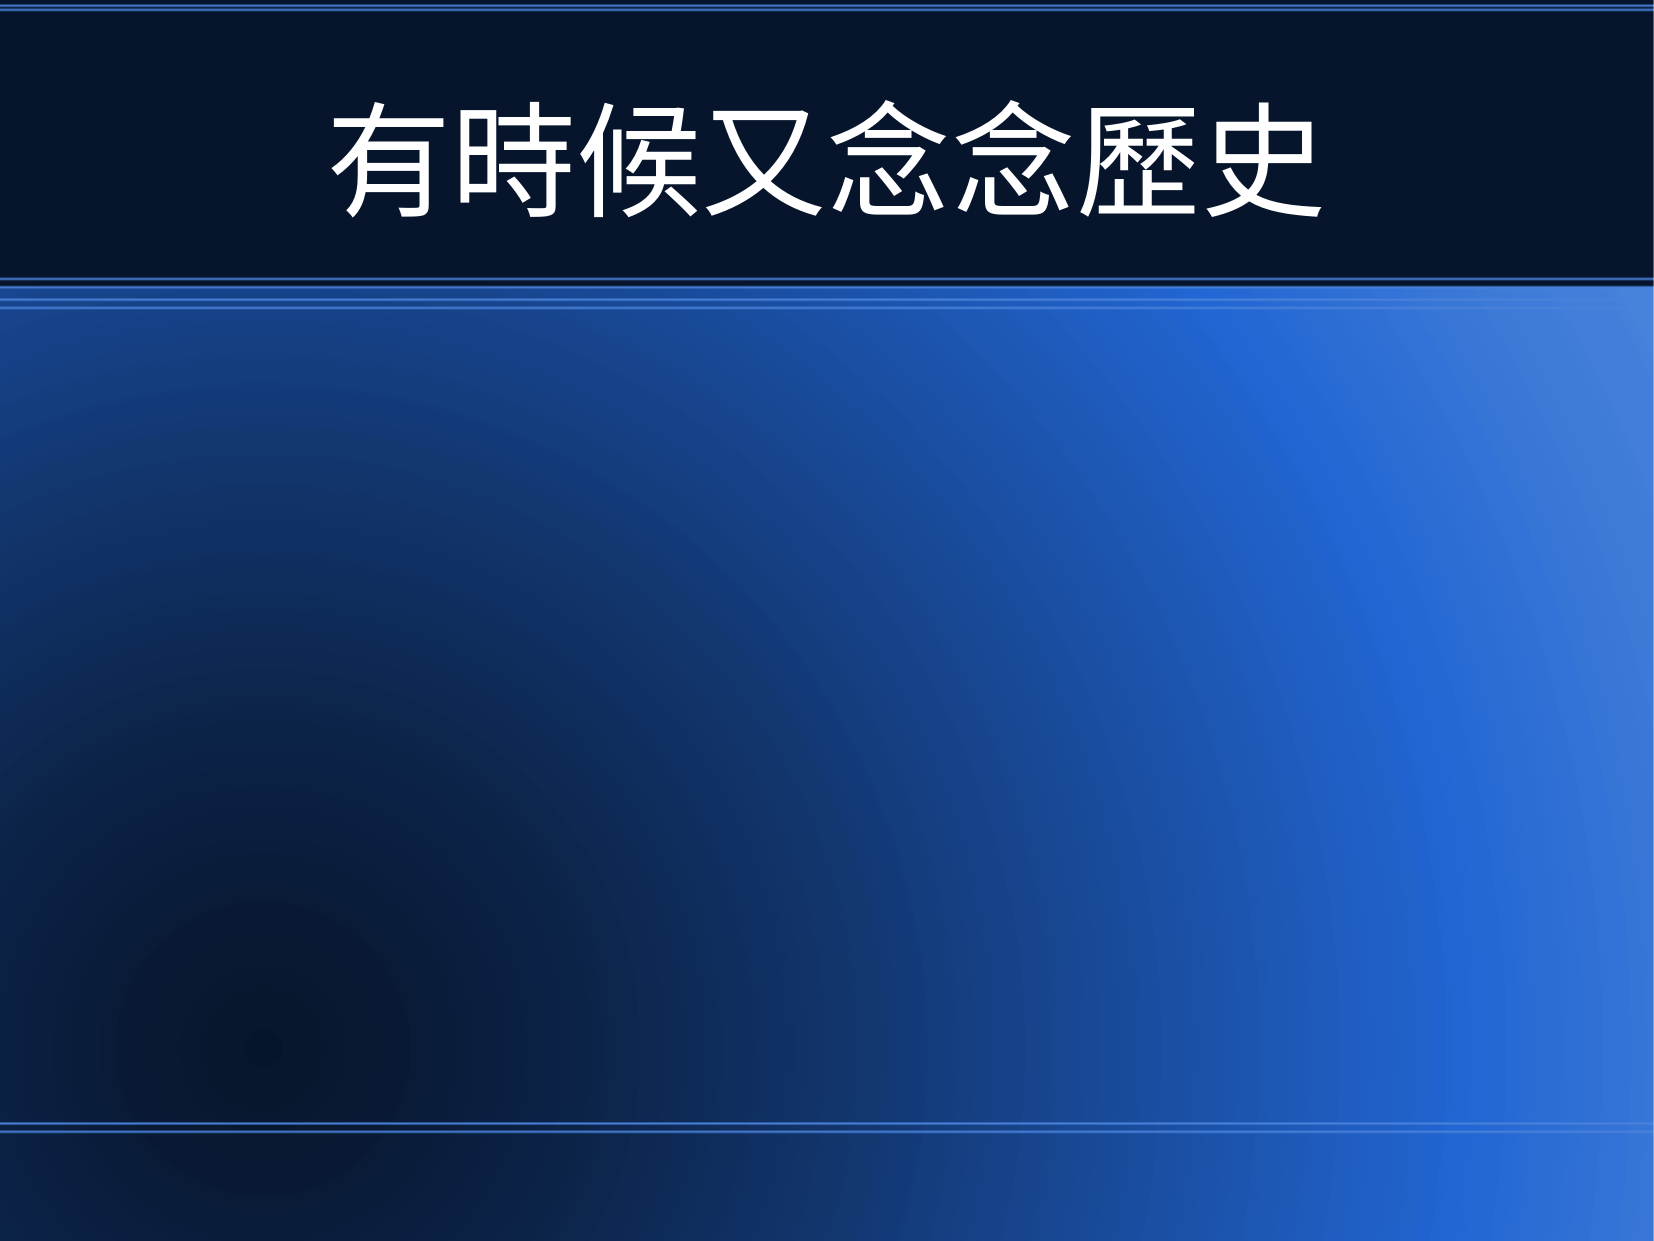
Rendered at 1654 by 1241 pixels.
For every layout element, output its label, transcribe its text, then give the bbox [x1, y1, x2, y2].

picture [0, 0, 1654, 1241]
title 有時候又念念歷史 [82, 49, 1571, 257]
